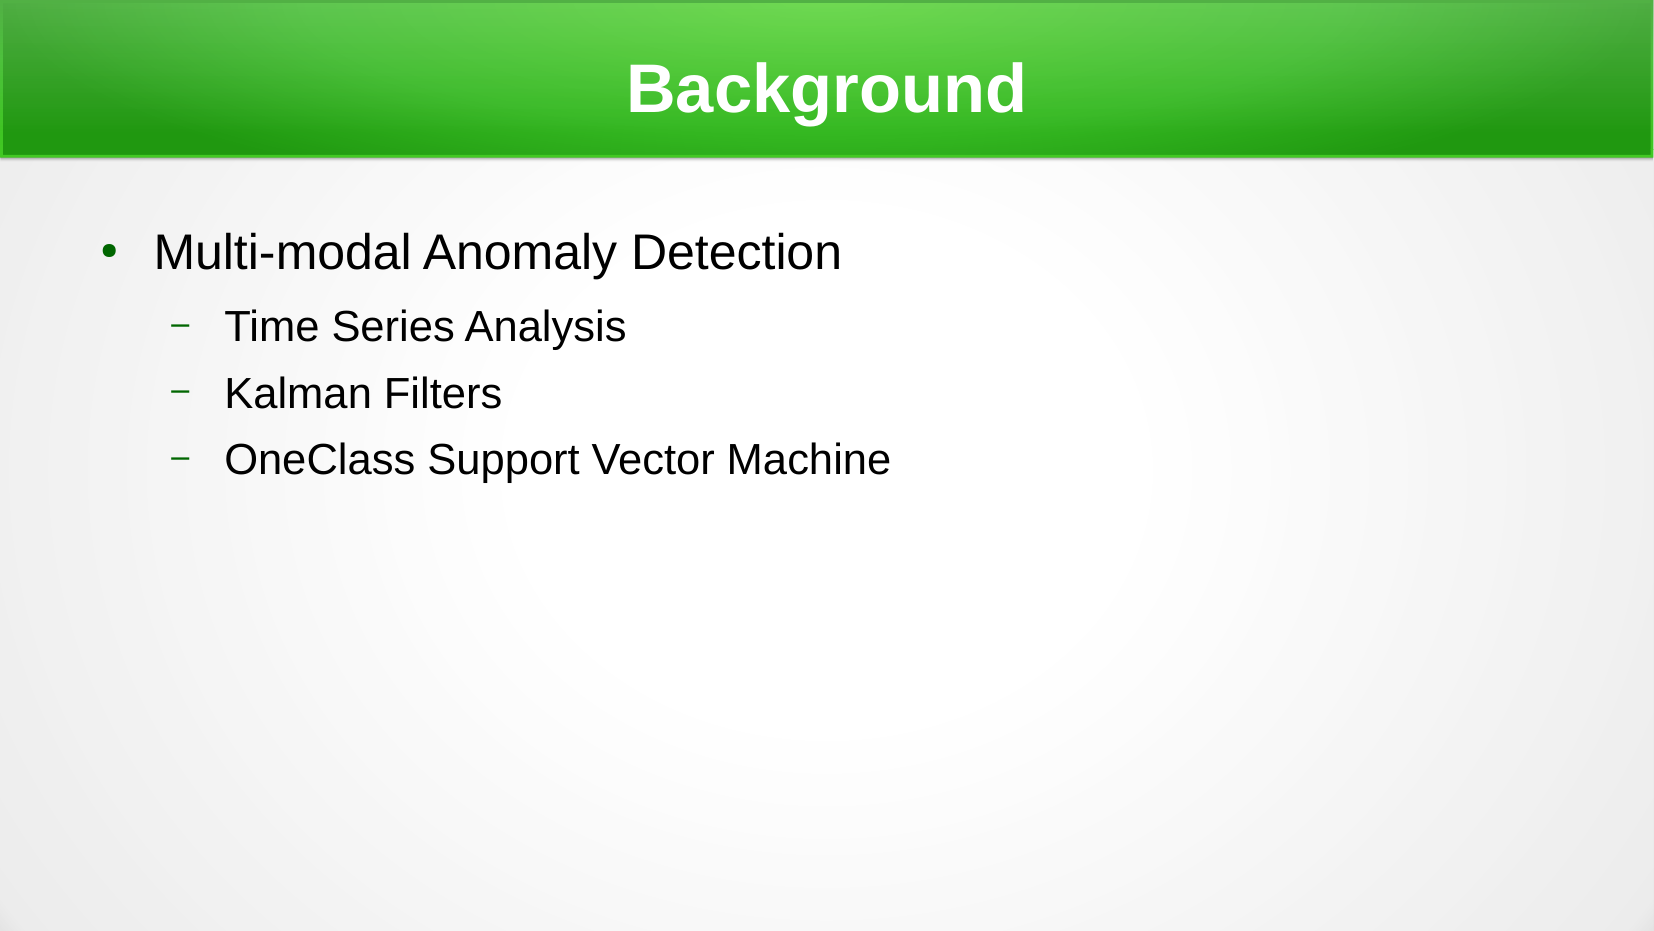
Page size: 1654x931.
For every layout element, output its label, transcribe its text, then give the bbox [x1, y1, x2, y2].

title Background [82, 35, 1571, 142]
list Multi-modal Anomaly Detection Time Series Analysis Kalman Filters OneClass Support Vector Machine [82, 224, 1571, 764]
